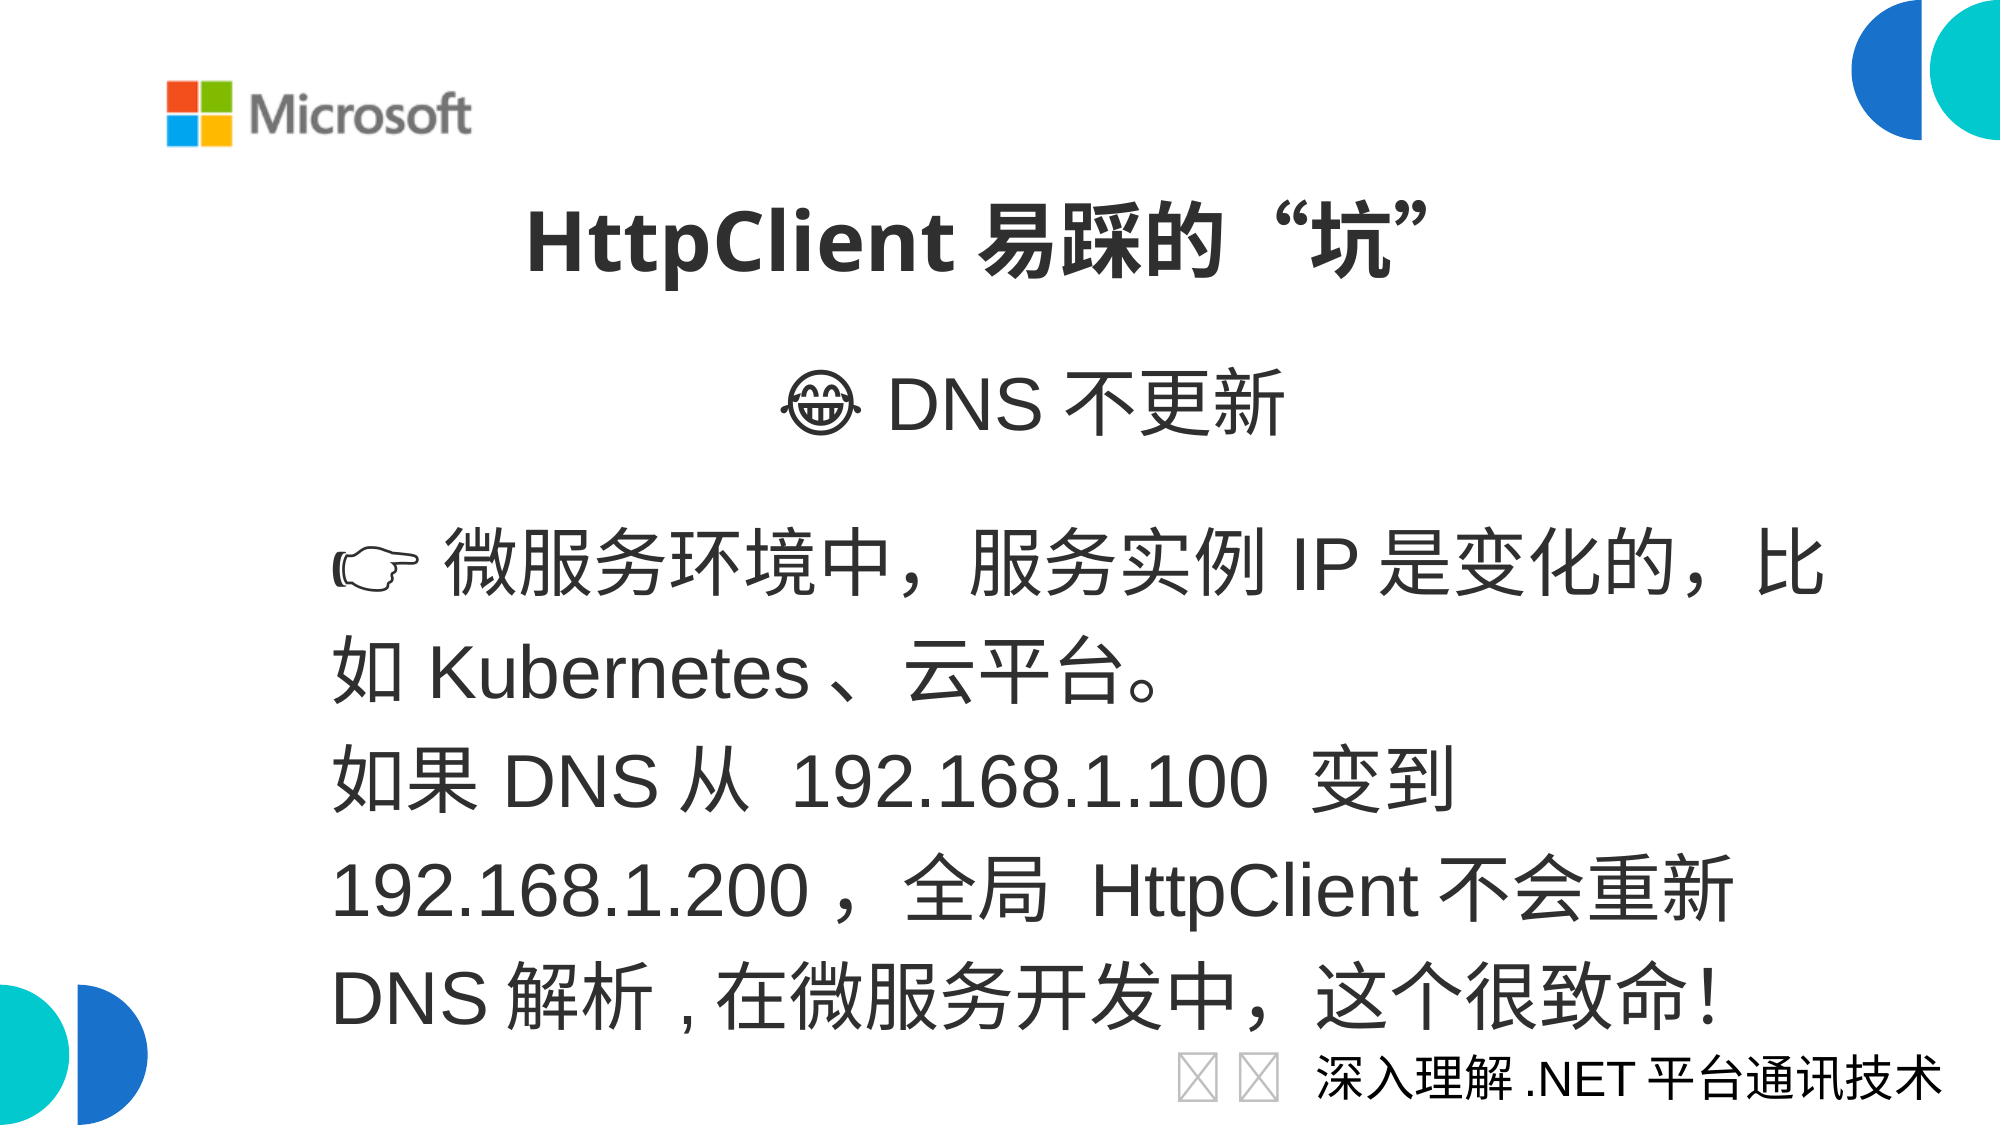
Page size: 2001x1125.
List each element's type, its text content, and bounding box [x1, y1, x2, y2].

text_box 👉微服务环境中，服务实例IP是变化的，比如Kubernetes、云平台。 如果DNS从 192.168.1.100 变到 192.168.1.200，全局 HttpClient不会重新DNS解析,在微服务开发中，这个很致命！ [315, 496, 1889, 974]
subtitle 🚀 🚀 深入理解.NET平台通讯技术 [1173, 1046, 1952, 1107]
picture [85, 41, 552, 189]
text_box 😂 DNS不更新 [239, 303, 1826, 516]
title HttpClient易踩的“坑” [138, 145, 1862, 332]
